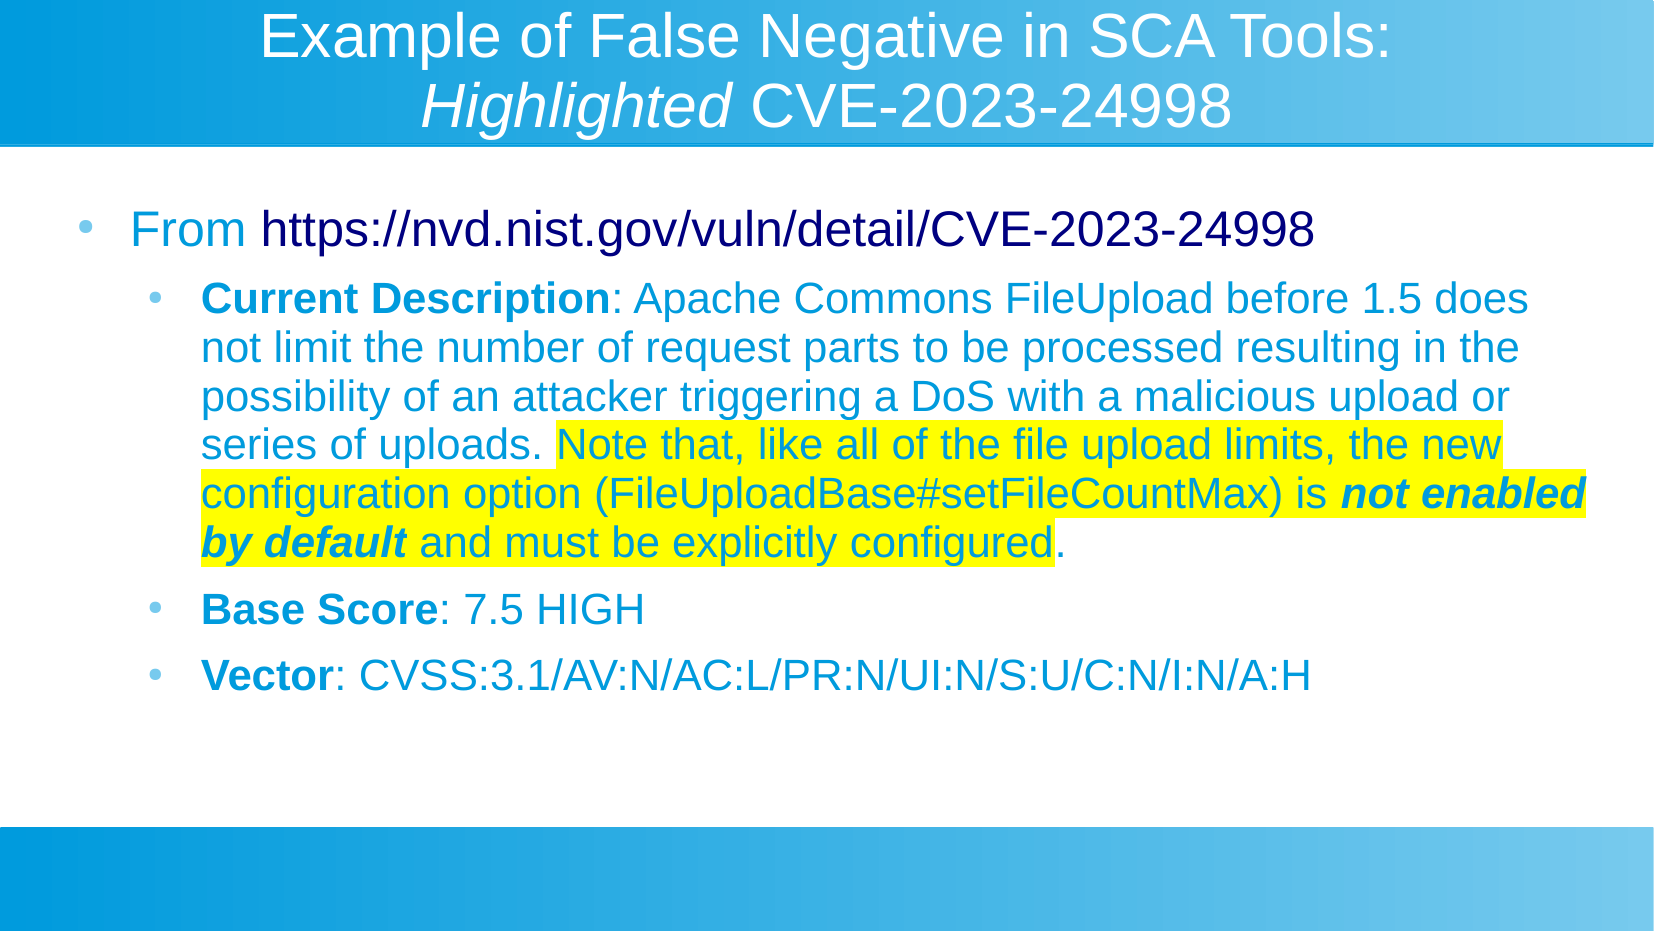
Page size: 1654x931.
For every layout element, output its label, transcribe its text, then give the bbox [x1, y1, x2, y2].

list From https://nvd.nist.gov/vuln/detail/CVE-2023-24998 Current Description: Apache Commons FileUpload before 1.5 does not limit the number of request parts to be processed resulting in the possibility of an attacker triggering a DoS with a malicious upload or series of uploads. Note that, like all of the file upload limits, the new configuration option (FileUploadBase#setFileCountMax) is not enabled by default and must be explicitly configured. Base Score: 7.5 HIGH Vector: CVSS:3.1/AV:N/AC:L/PR:N/UI:N/S:U/C:N/I:N/A:H [59, 200, 1595, 792]
title Example of False Negative in SCA Tools: Highlighted CVE-2023-24998 [59, 0, 1595, 148]
